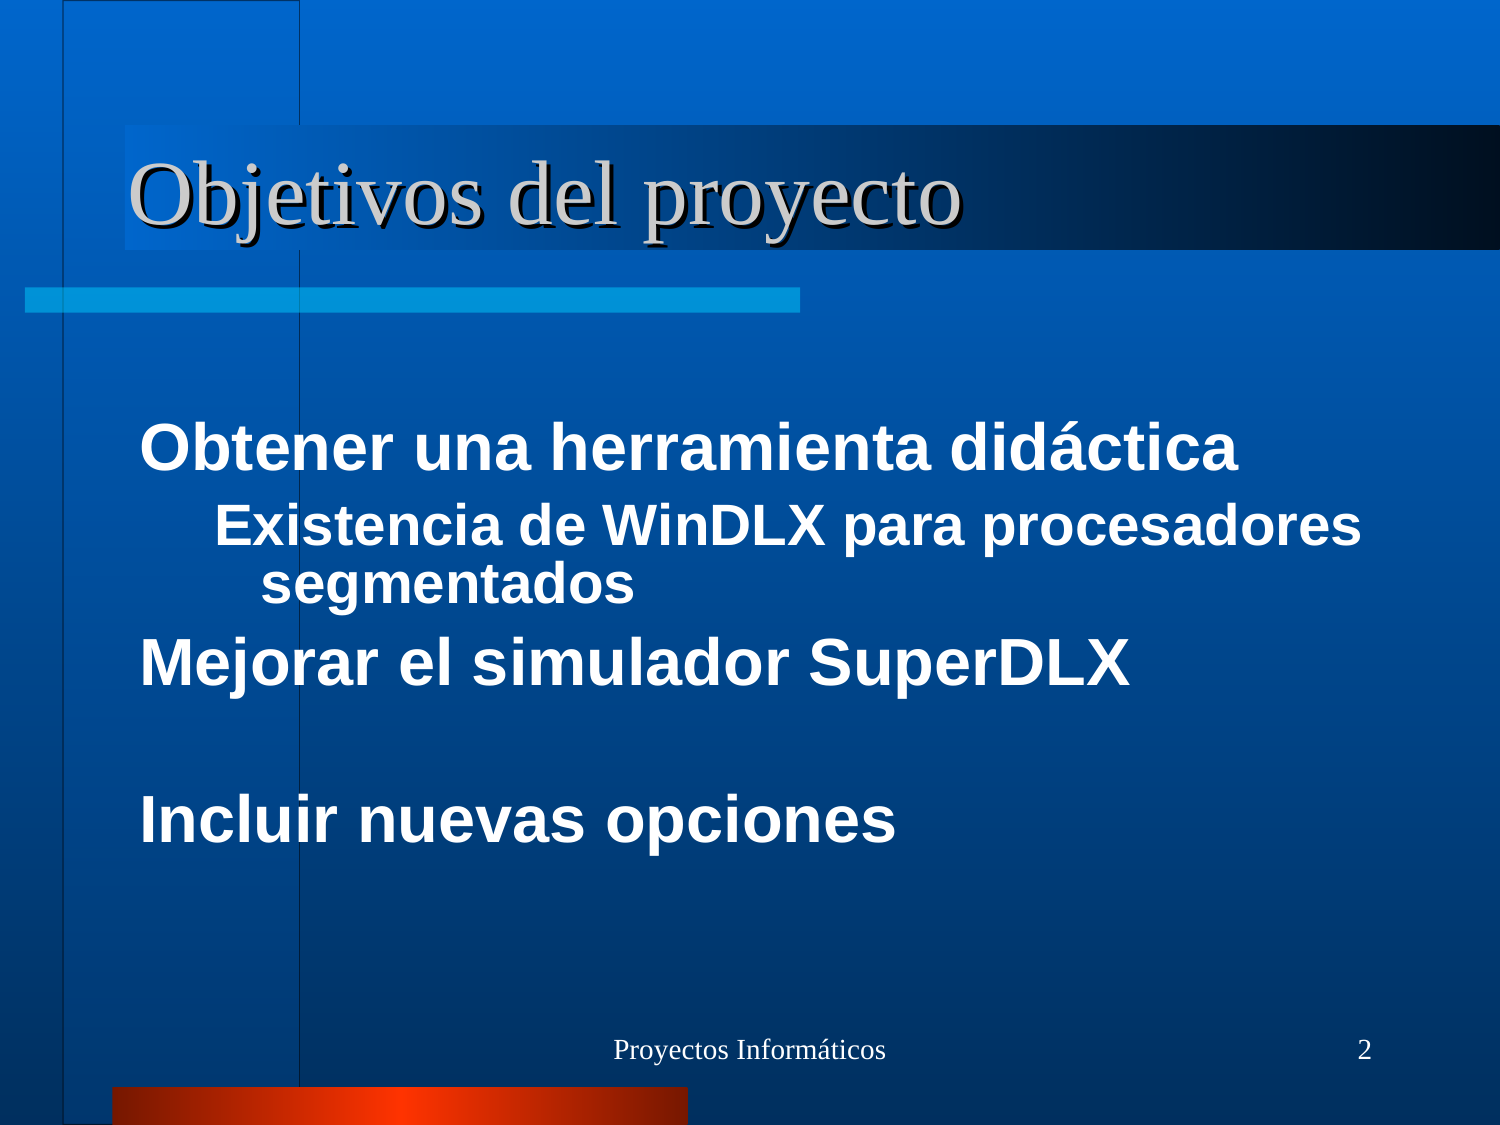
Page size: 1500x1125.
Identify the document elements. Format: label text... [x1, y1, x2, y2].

list Obtener una herramienta didáctica Existencia de WinDLX para procesadores segmentados Mejorar el simulador SuperDLX Incluir nuevas opciones [123, 408, 1399, 911]
title Objetivos del proyecto [112, 99, 1388, 288]
